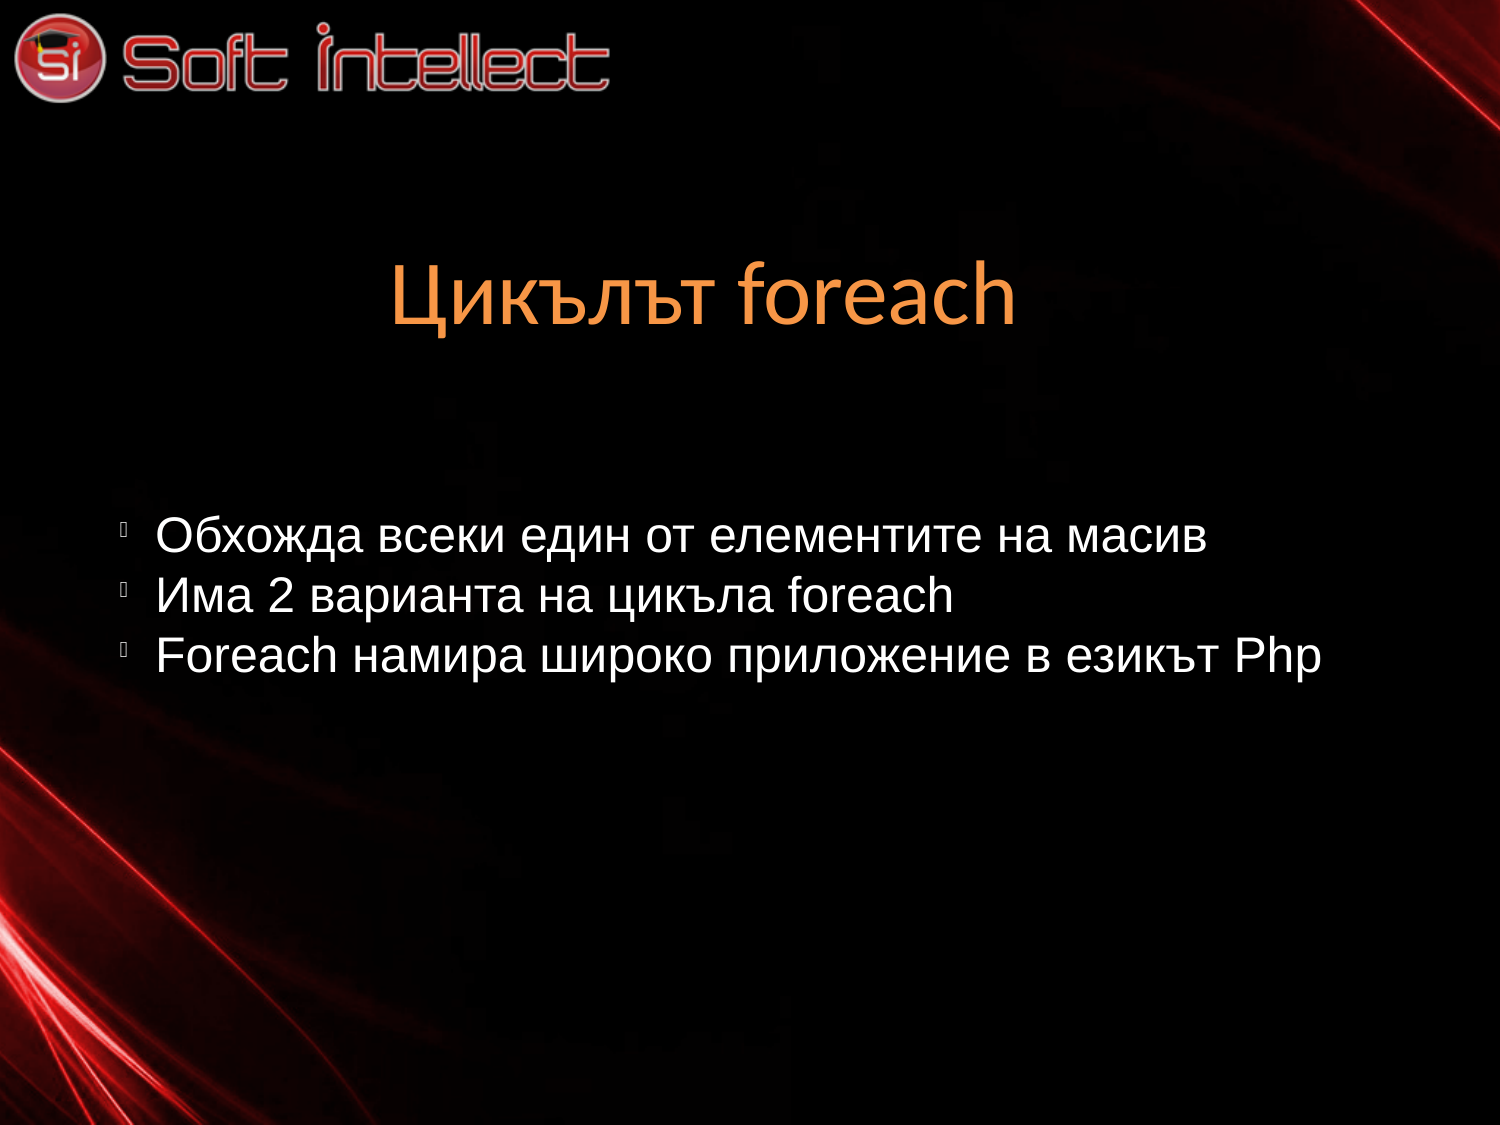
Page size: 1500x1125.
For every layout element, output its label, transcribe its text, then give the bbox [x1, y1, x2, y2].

text_box Обхожда всеки един от елементите на масив Има 2 варианта на цикъла foreach Foreach намира широко приложение в езикът Php [105, 494, 1470, 825]
picture [0, 0, 1500, 1125]
text_box Цикълът foreach [30, 194, 1380, 382]
